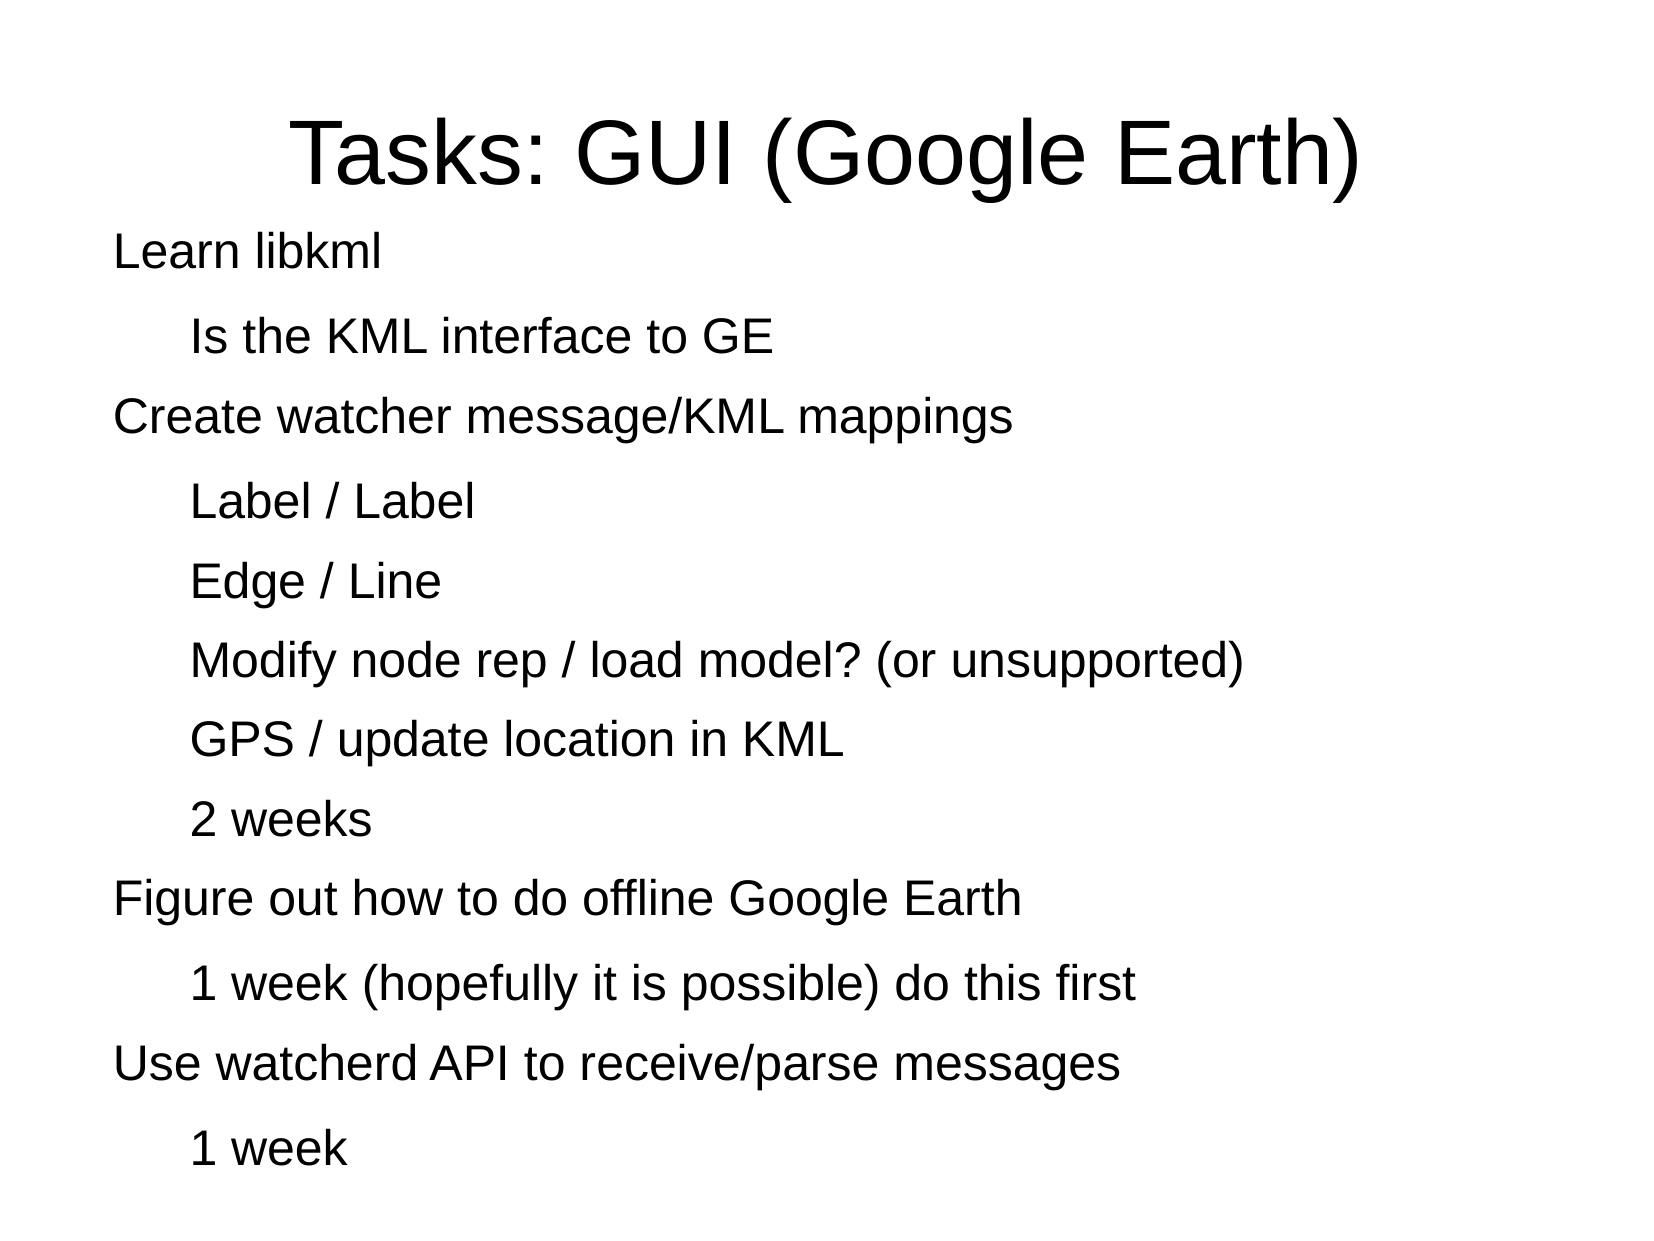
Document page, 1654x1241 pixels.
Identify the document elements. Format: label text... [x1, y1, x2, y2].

list Learn libkml Is the KML interface to GE Create watcher message/KML mappings Label / Label Edge / Line Modify node rep / load model? (or unsupported) GPS / update location in KML 2 weeks Figure out how to do offline Google Earth 1 week (hopefully it is possible) do this first Use watcherd API to receive/parse messages 1 week [95, 223, 1584, 1177]
title Tasks: GUI (Google Earth) [82, 56, 1571, 250]
